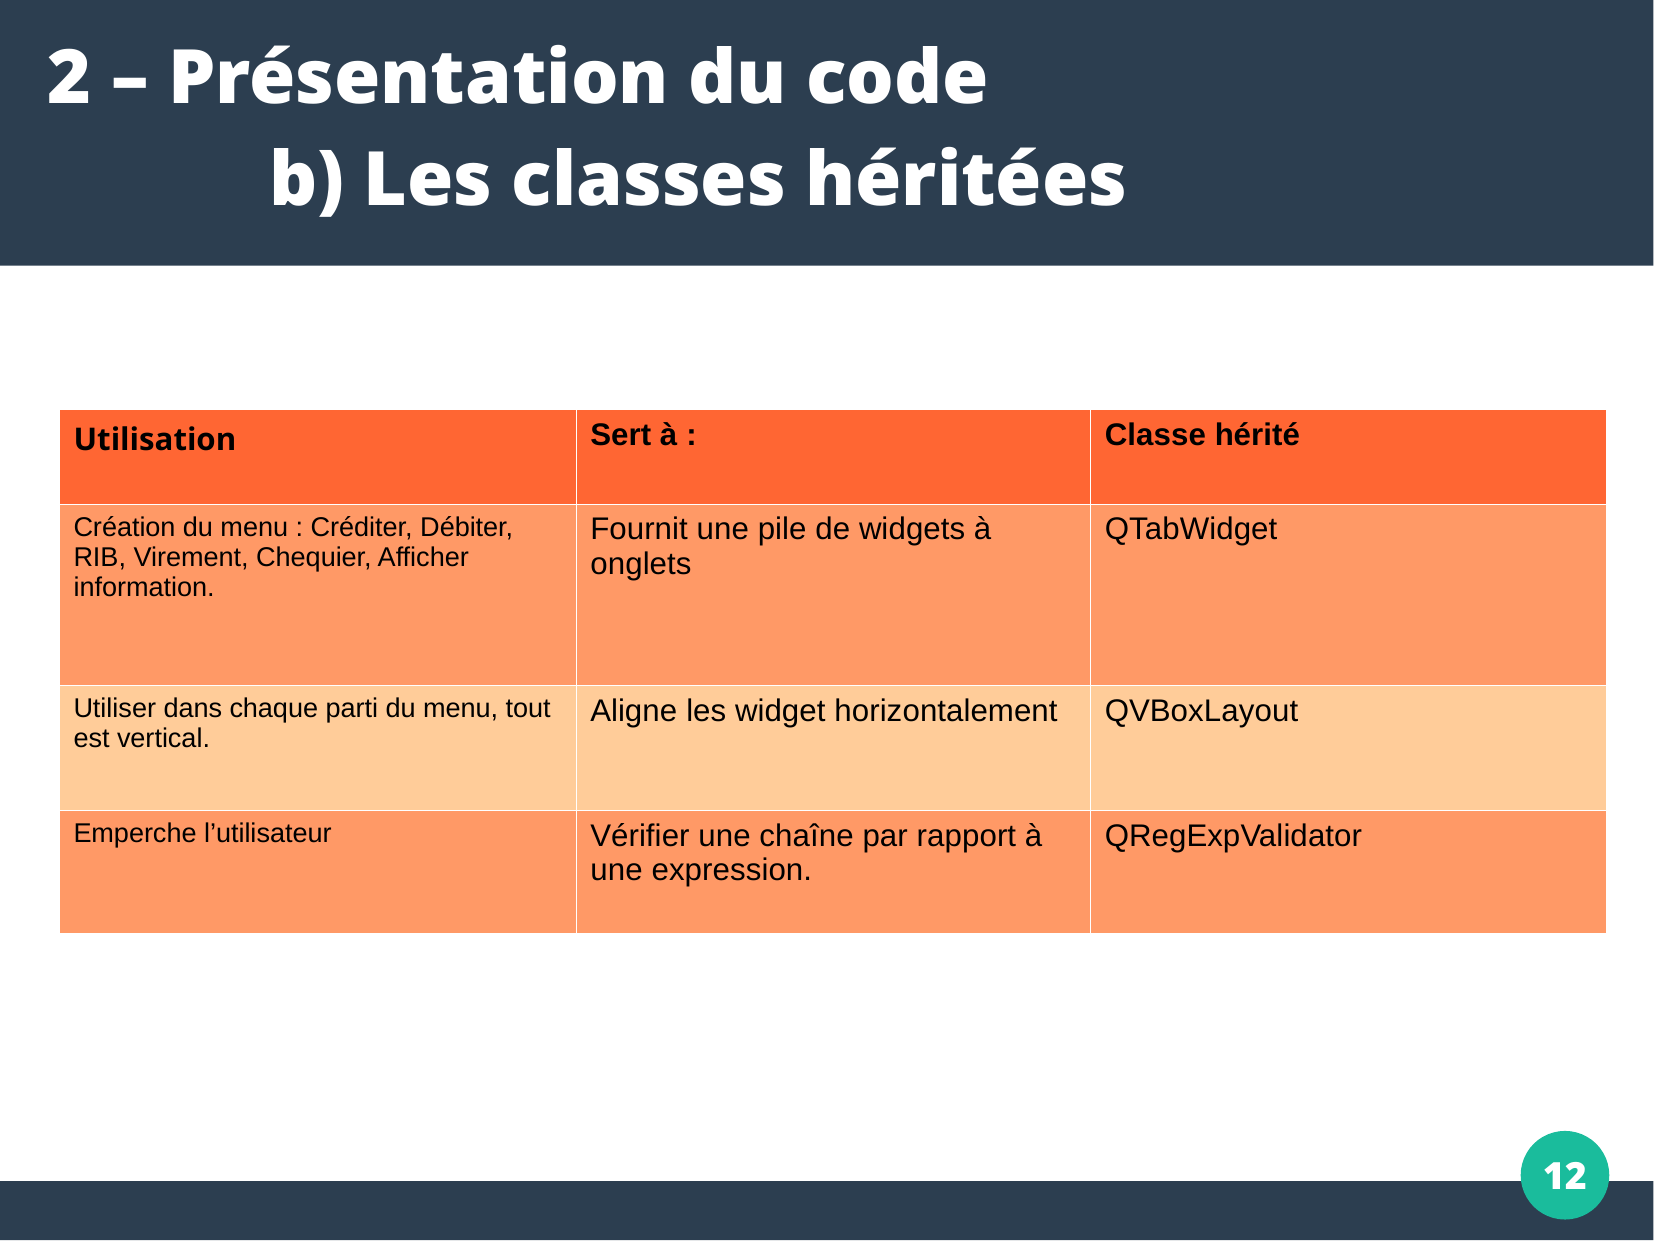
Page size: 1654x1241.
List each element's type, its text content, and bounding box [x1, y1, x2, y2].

table_cell Vérifier une chaîne par rapport à une expression. [577, 811, 1090, 933]
table_header Utilisation [60, 410, 576, 504]
table_cell Aligne les widget horizontalement [577, 686, 1090, 810]
table_cell Utiliser dans chaque parti du menu, tout est vertical. [60, 686, 576, 810]
table_header Classe hérité [1091, 410, 1606, 504]
table_cell QVBoxLayout [1091, 686, 1606, 810]
table_cell QRegExpValidator [1091, 811, 1606, 933]
table_cell Fournit une pile de widgets à onglets [577, 505, 1090, 685]
title 2 – Présentation du code b) Les classes héritées [47, 31, 1584, 220]
table_cell Emperche l’utilisateur [60, 811, 576, 933]
table_cell QTabWidget [1091, 505, 1606, 685]
table_header Sert à : [577, 410, 1090, 504]
table_cell Création du menu : Créditer, Débiter, RIB, Virement, Chequier, Afficher information. [60, 505, 576, 685]
